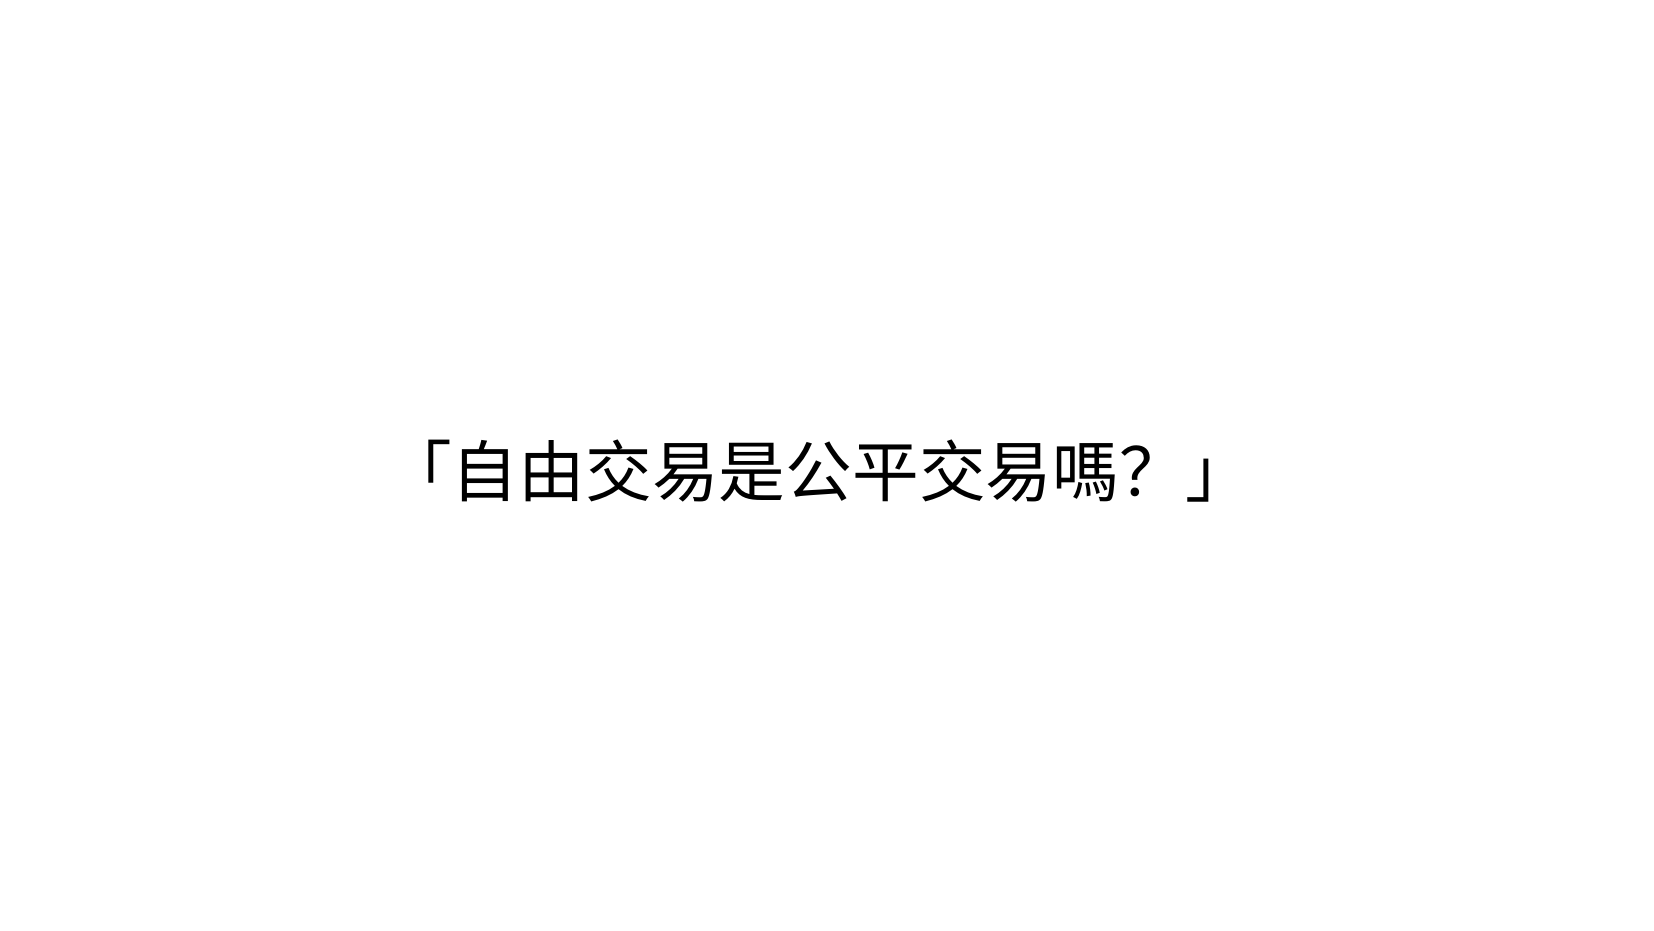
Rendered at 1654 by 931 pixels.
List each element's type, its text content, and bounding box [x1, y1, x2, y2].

title 「自由交易是公平交易嗎？」 [75, 390, 1564, 546]
